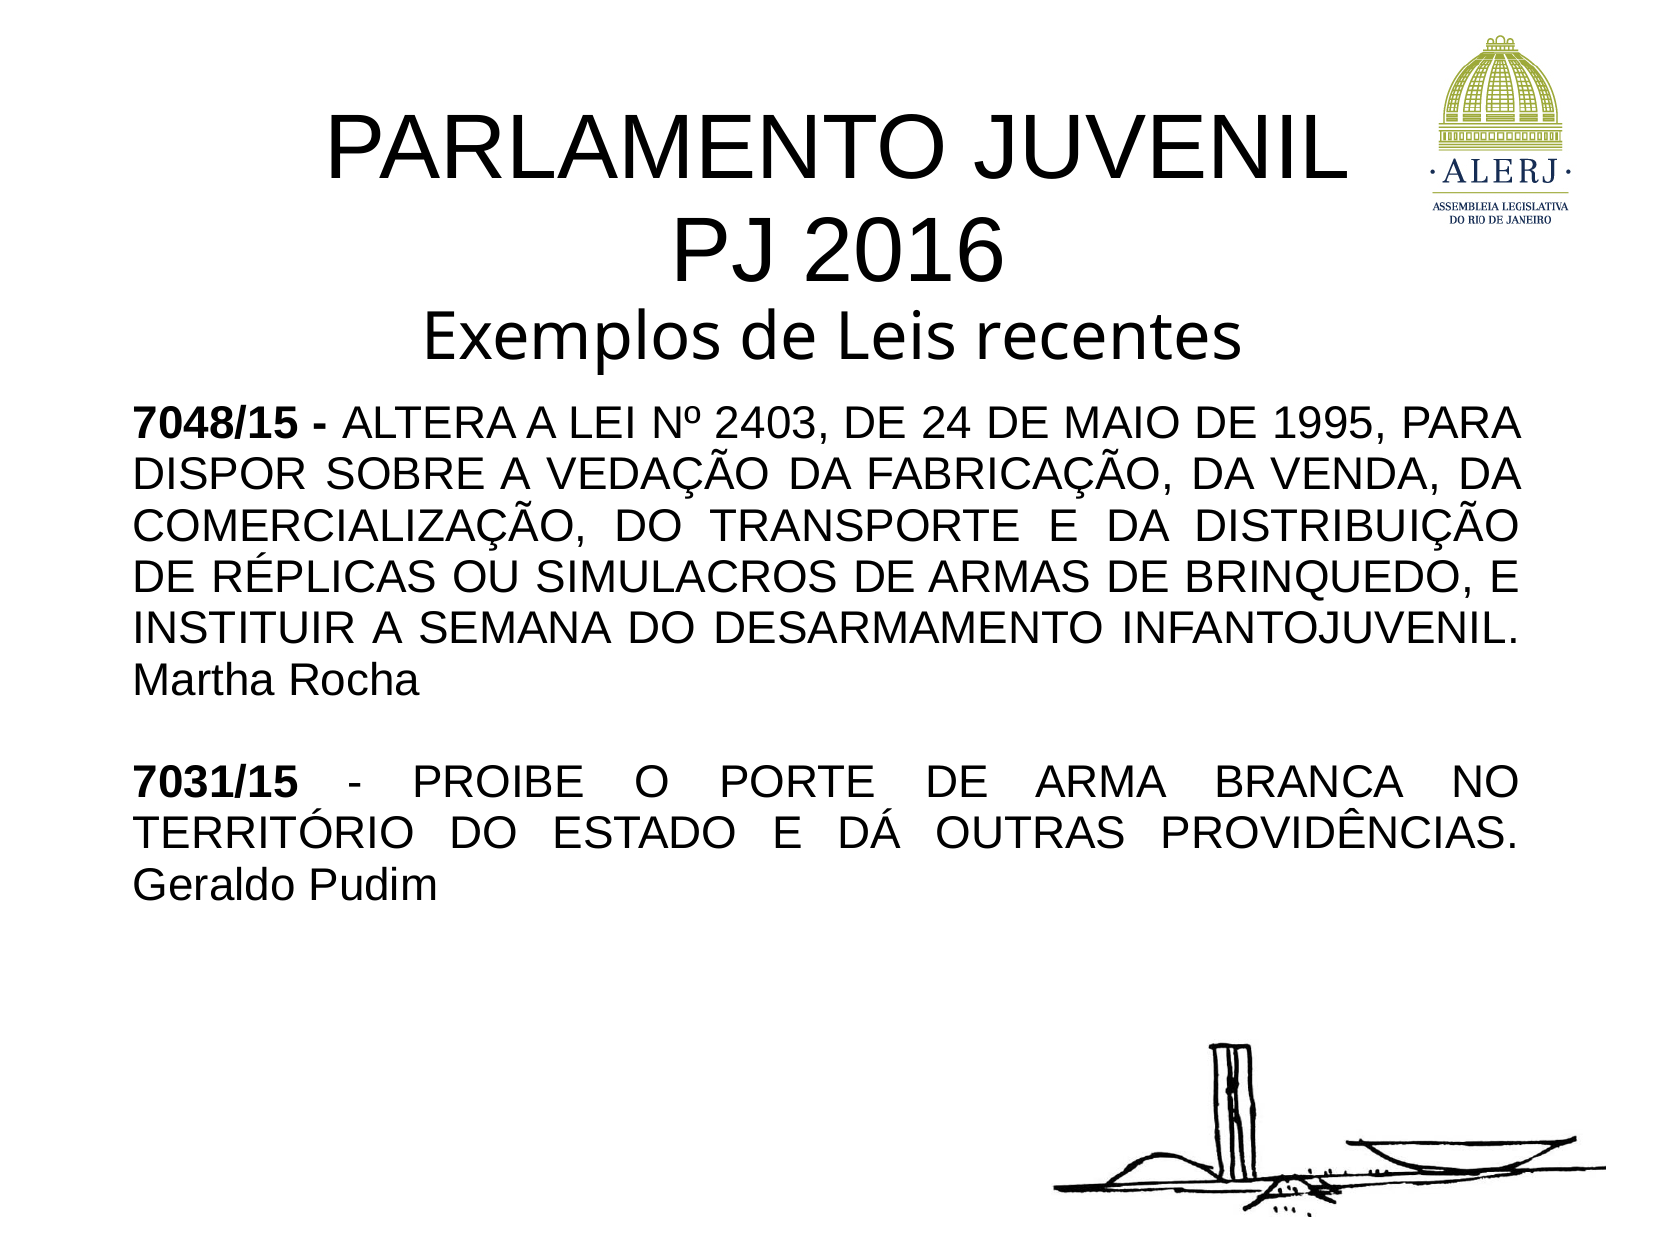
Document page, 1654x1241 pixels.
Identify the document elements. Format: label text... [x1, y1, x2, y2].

picture [1051, 1039, 1606, 1217]
picture [1358, 23, 1642, 235]
text_box 7048/15 - ALTERA A LEI Nº 2403, DE 24 DE MAIO DE 1995, PARA DISPOR SOBRE A VEDAÇÃO DA FABRICAÇÃO, DA VENDA, DA COMERCIALIZAÇÃO, DO TRANSPORTE E DA DISTRIBUIÇÃO DE RÉPLICAS OU SIMULACROS DE ARMAS DE BRINQUEDO, E INSTITUIR A SEMANA DO DESARMAMENTO INFANTOJUVENIL. Martha Rocha 7031/15 - PROIBE O PORTE DE ARMA BRANCA NO TERRITÓRIO DO ESTADO E DÁ OUTRAS PROVIDÊNCIAS. Geraldo Pudim [118, 389, 1536, 1141]
text_box Exemplos de Leis recentes [94, 277, 1571, 390]
title PARLAMENTO JUVENIL PJ 2016 [70, 94, 1607, 302]
